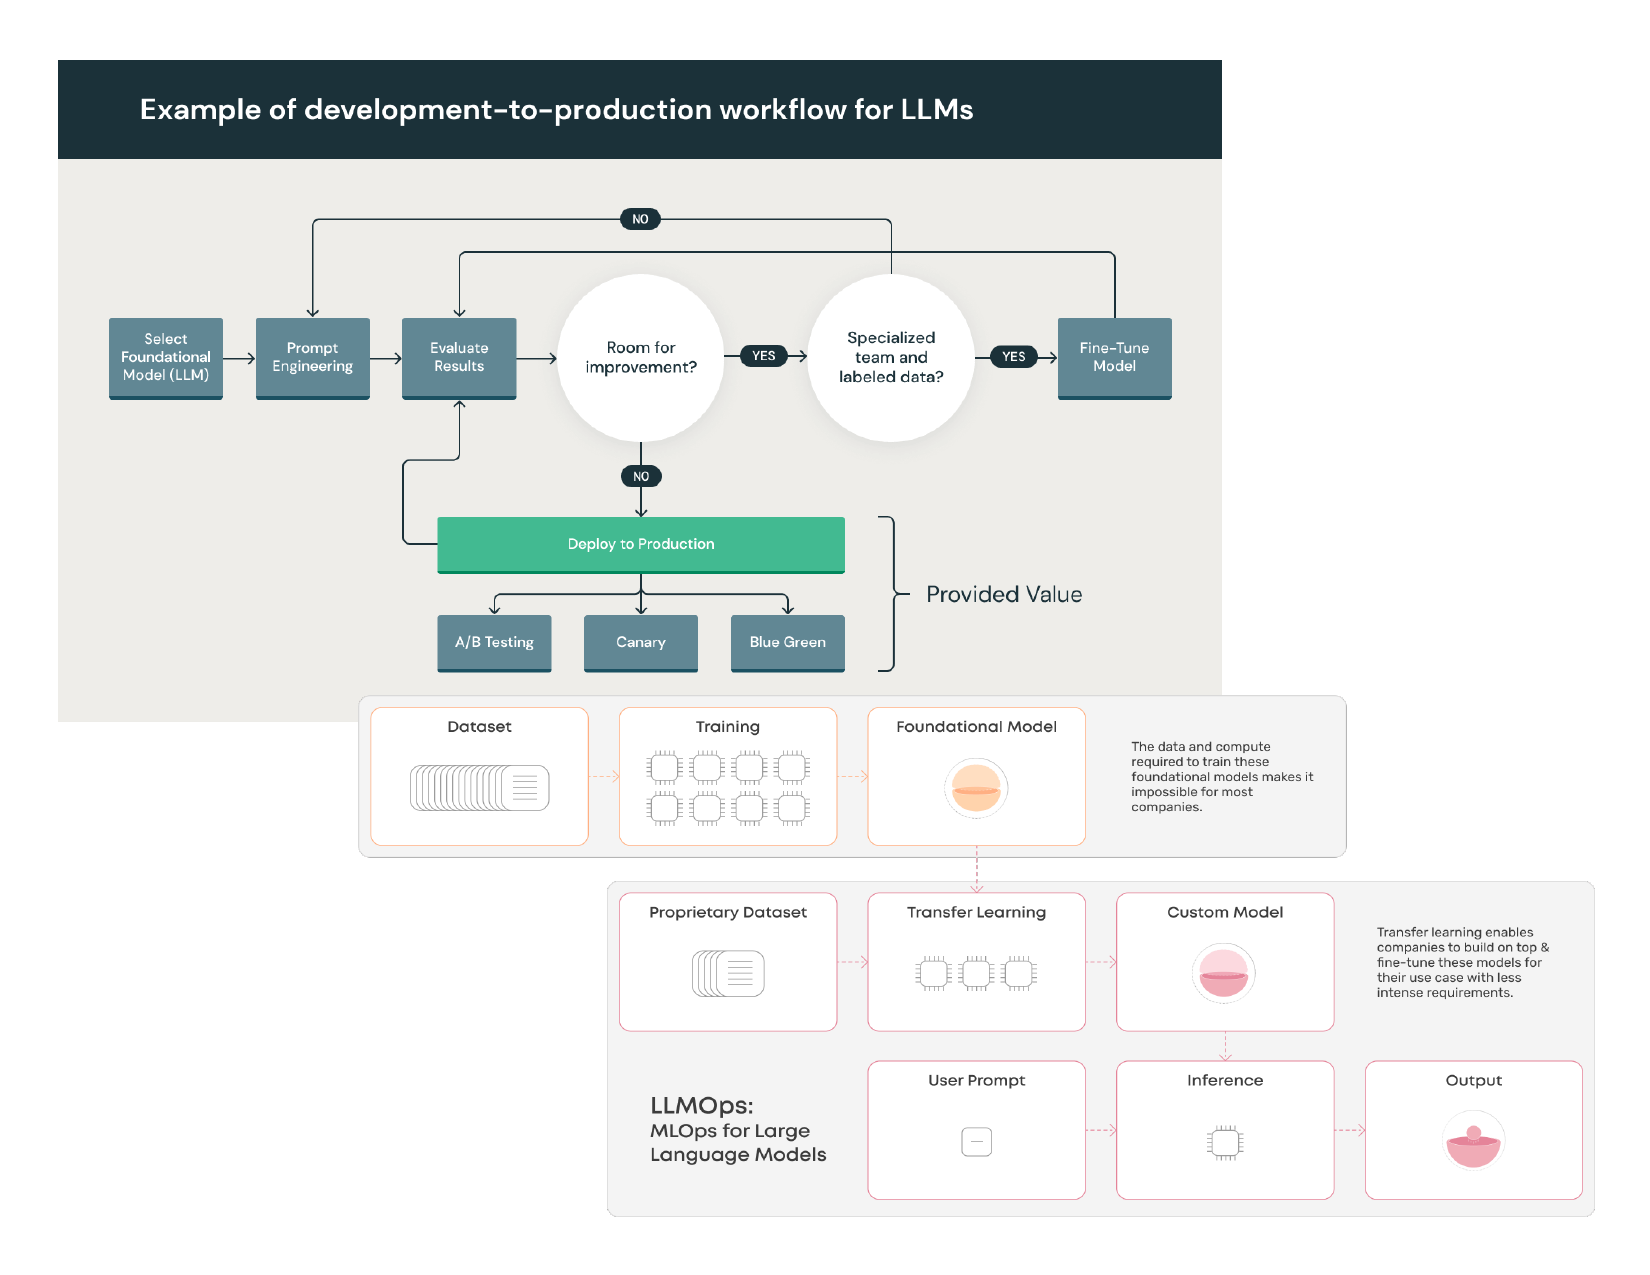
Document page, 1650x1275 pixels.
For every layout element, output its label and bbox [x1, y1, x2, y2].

picture [58, 60, 1595, 1217]
